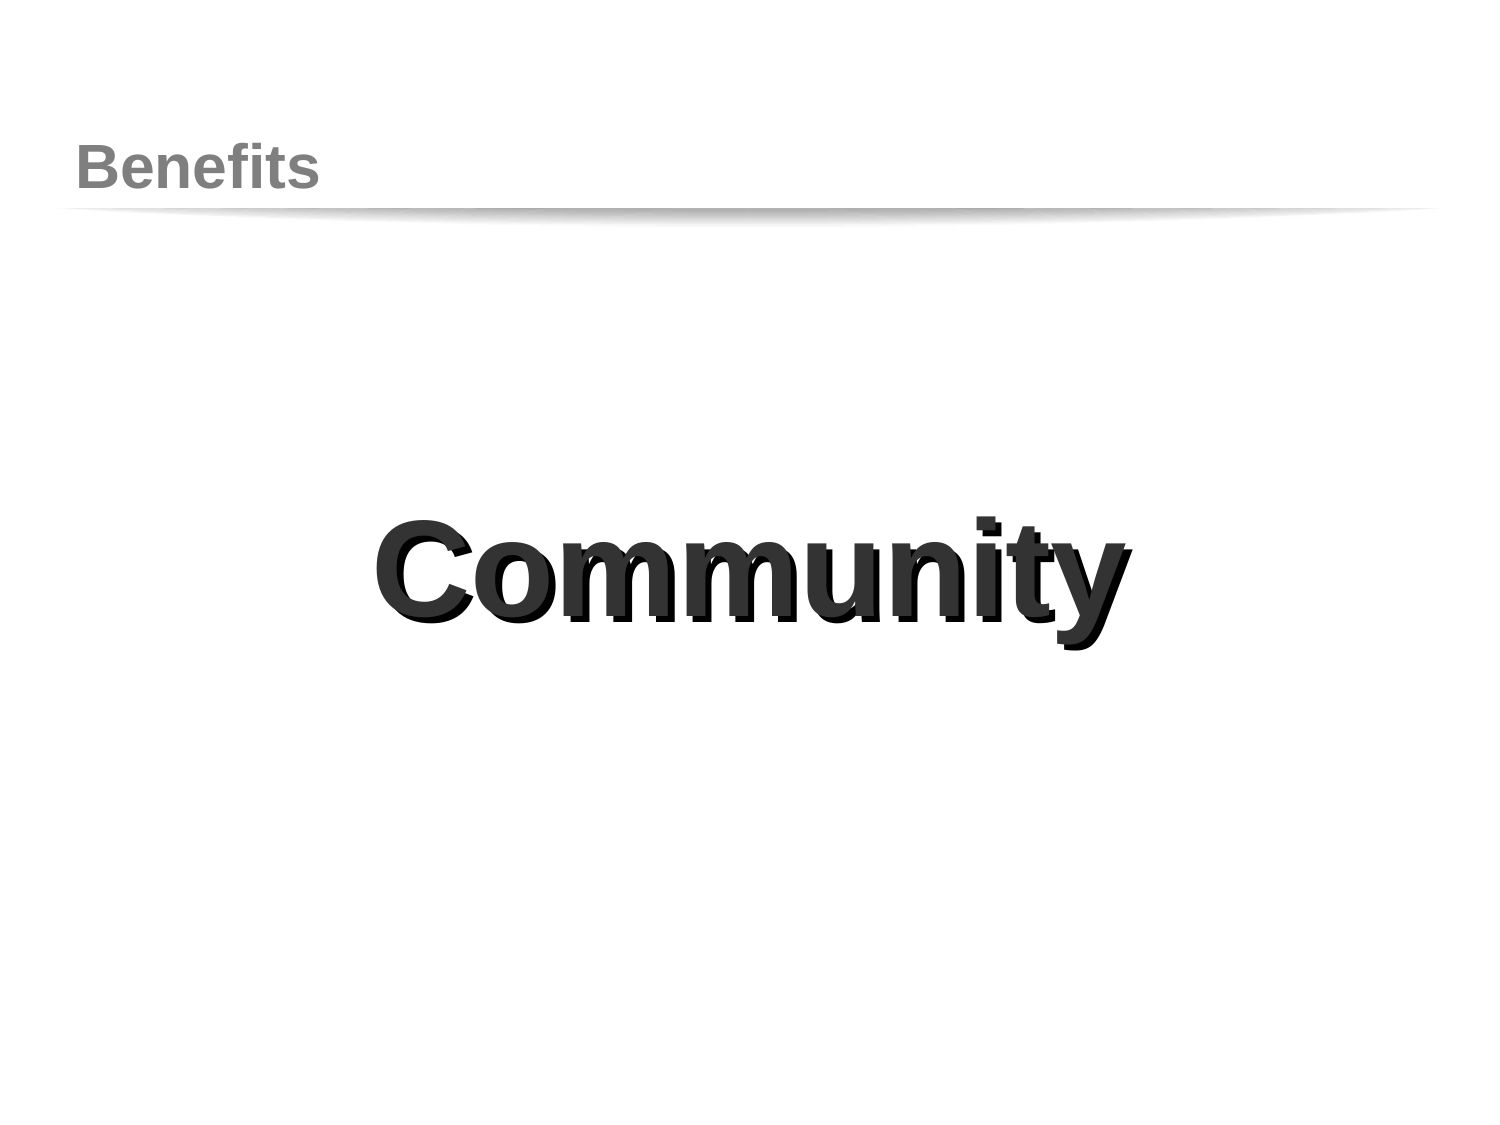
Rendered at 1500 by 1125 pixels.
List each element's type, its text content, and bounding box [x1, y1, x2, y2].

title Benefits [75, 71, 1426, 203]
text_box Community [75, 479, 1426, 646]
